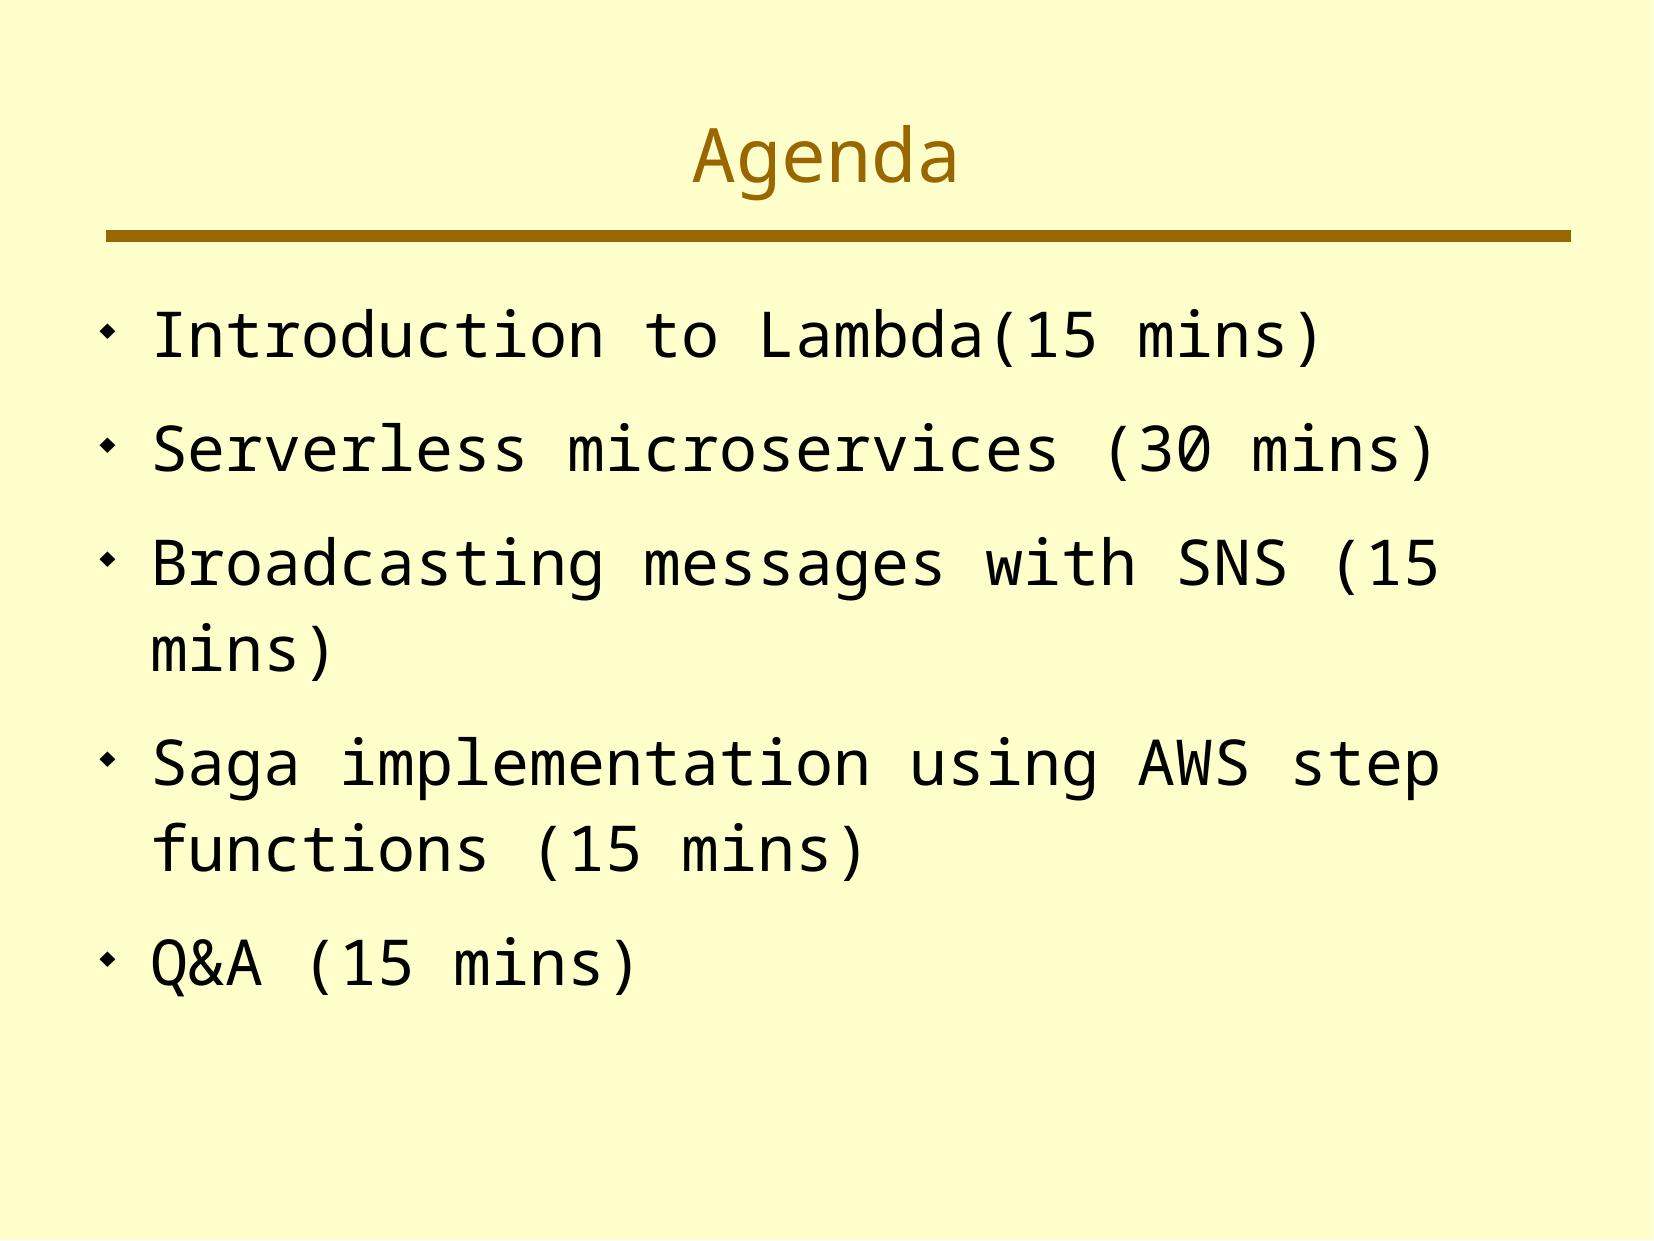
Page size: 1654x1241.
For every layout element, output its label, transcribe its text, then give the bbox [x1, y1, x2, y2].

title Agenda [82, 49, 1571, 257]
list Introduction to Lambda(15 mins) Serverless microservices (30 mins) Broadcasting messages with SNS (15 mins) Saga implementation using AWS step functions (15 mins) Q&A (15 mins) [82, 290, 1571, 1010]
